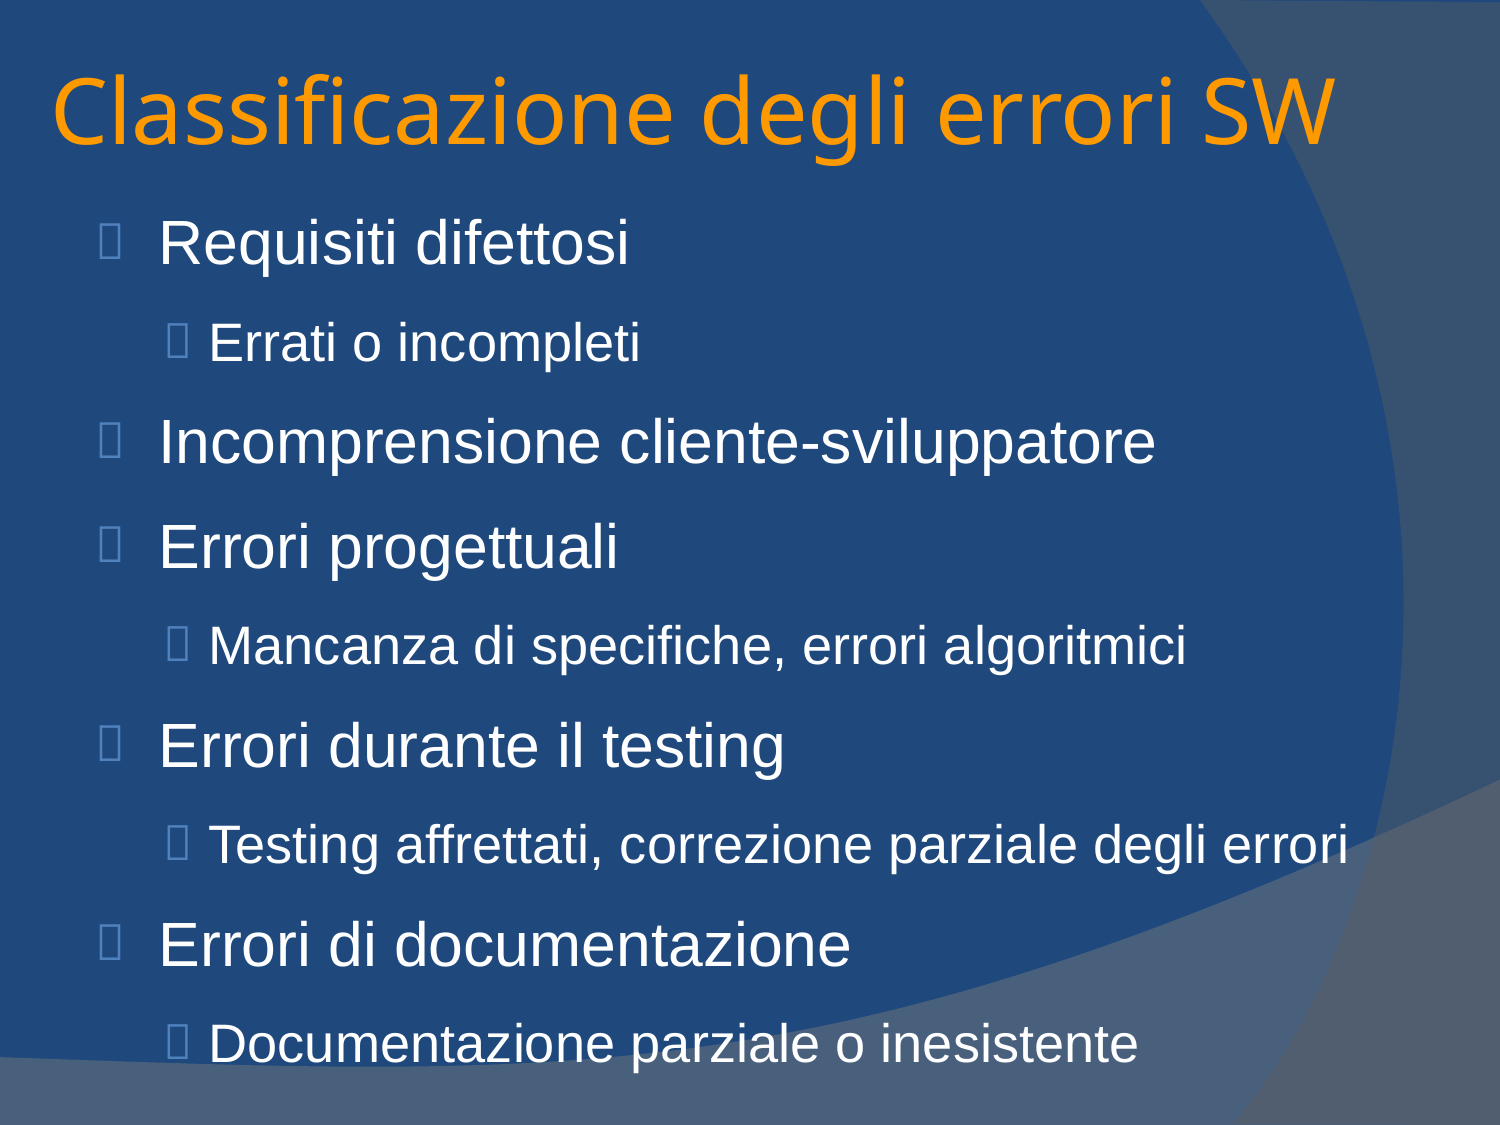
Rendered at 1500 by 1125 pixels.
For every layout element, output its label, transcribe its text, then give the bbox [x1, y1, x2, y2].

title Classificazione degli errori SW [35, 45, 1489, 176]
list Requisiti difettosi Errati o incompleti Incomprensione cliente-sviluppatore Errori progettuali Mancanza di specifiche, errori algoritmici Errori durante il testing Testing affrettati, correzione parziale degli errori Errori di documentazione Documentazione parziale o inesistente [75, 195, 1437, 1082]
